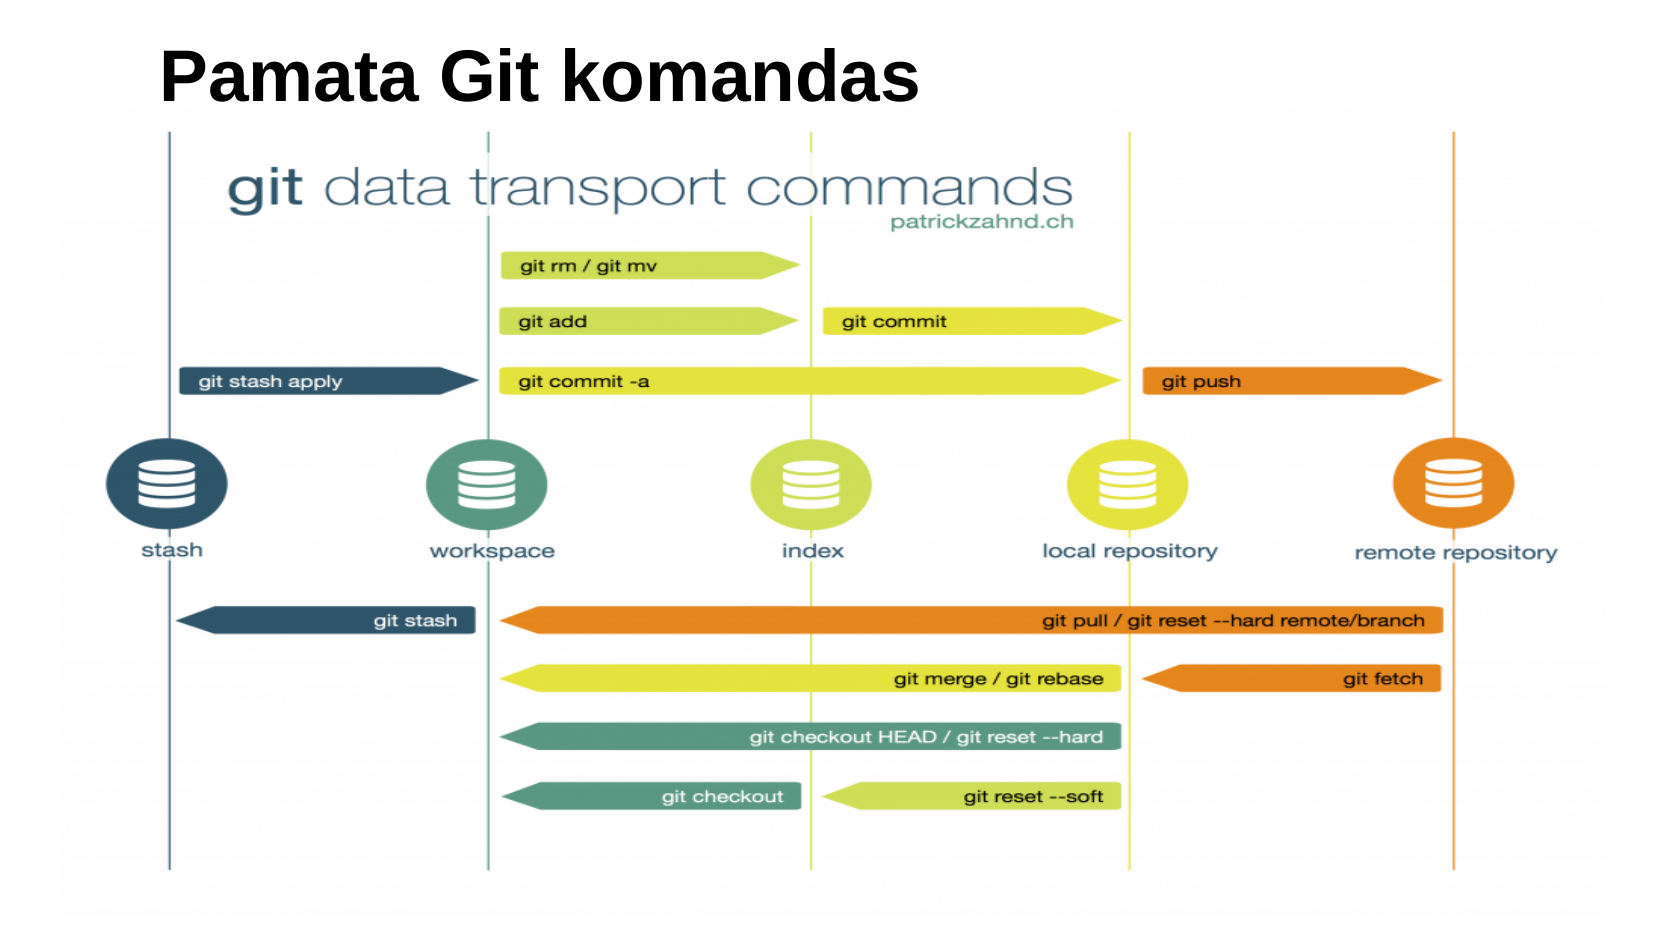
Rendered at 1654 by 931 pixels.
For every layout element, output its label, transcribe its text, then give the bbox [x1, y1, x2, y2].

picture [59, 107, 1607, 927]
title Pamata Git komandas [118, 14, 1607, 125]
